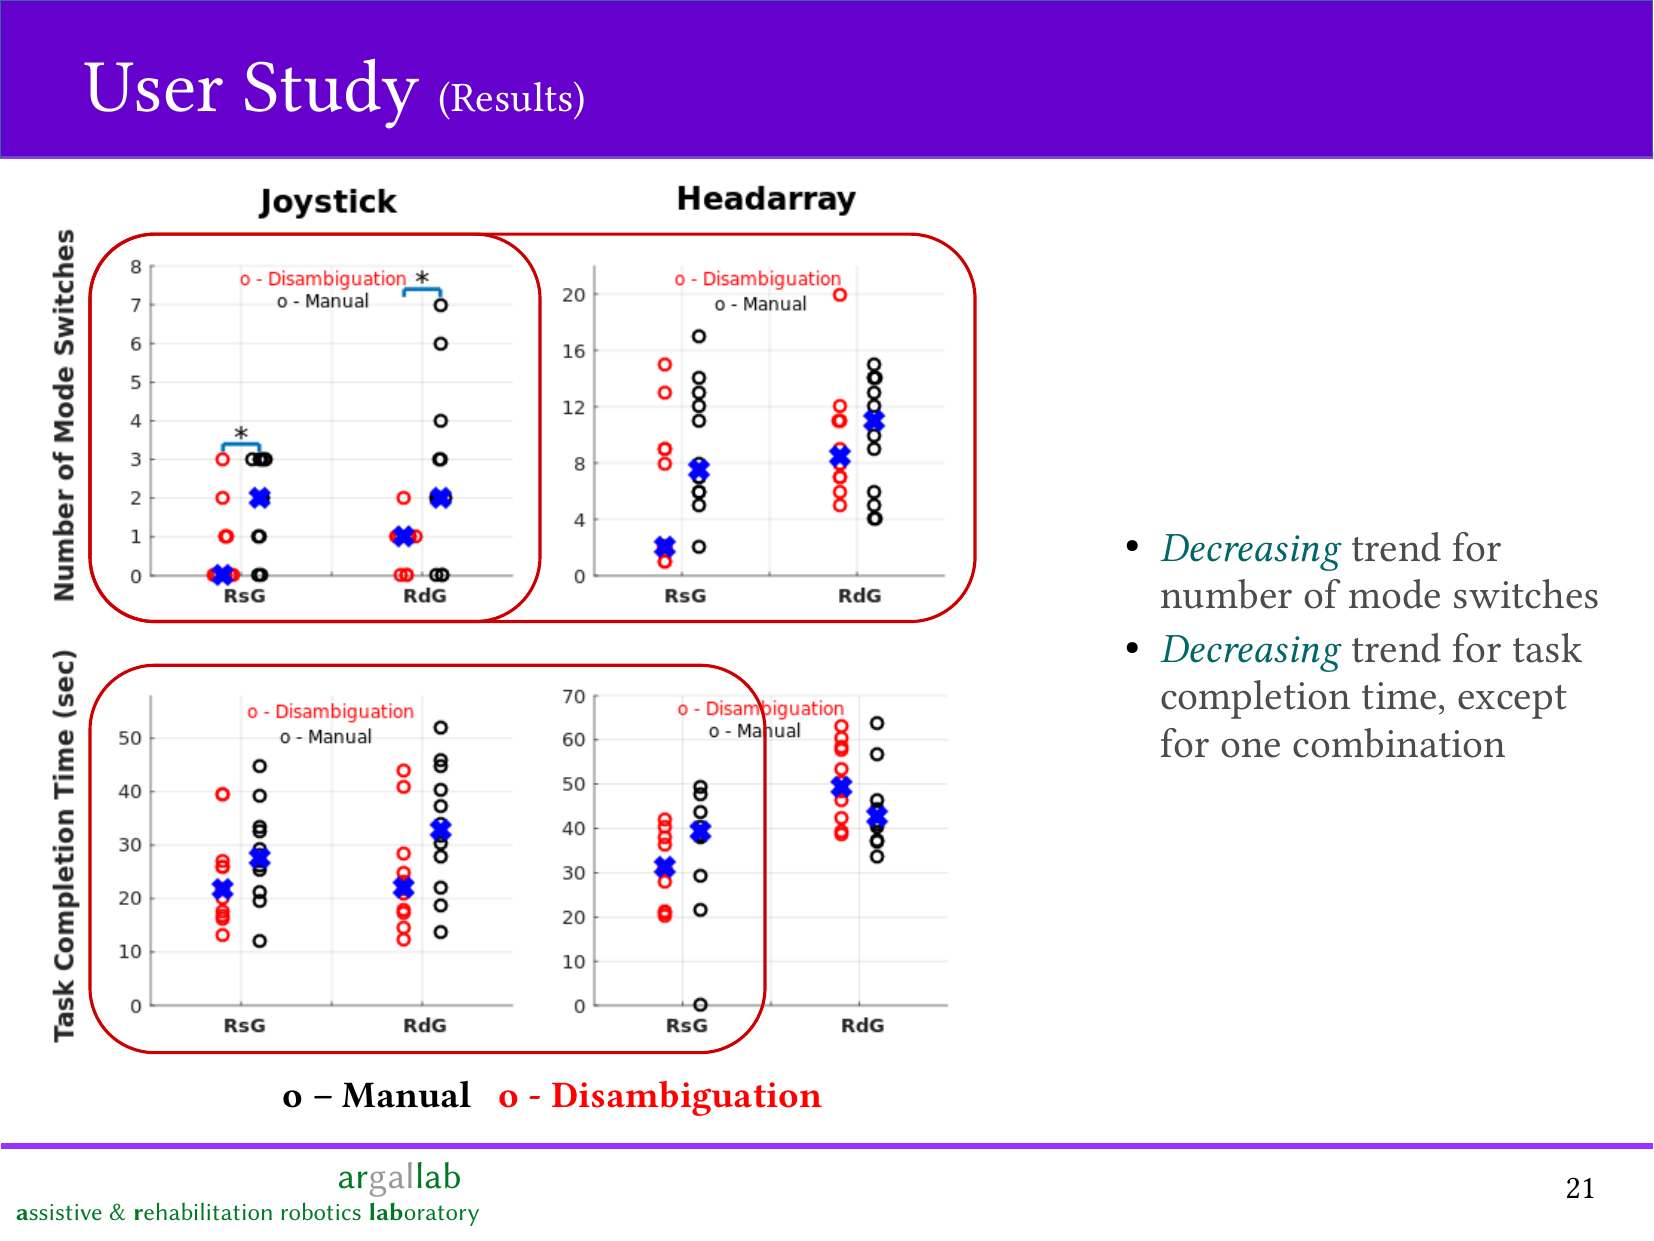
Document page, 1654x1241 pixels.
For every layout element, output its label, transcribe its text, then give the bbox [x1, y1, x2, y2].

text_box Decreasing trend for number of mode switches Decreasing trend for task completion time, except for one combination [1110, 516, 1636, 778]
text_box [90, 234, 976, 622]
text_box User Study (Results) [69, 36, 1621, 138]
text_box [90, 665, 766, 1053]
picture [1, 161, 1025, 1069]
text_box o – Manual o - Disambiguation [258, 1069, 848, 1125]
